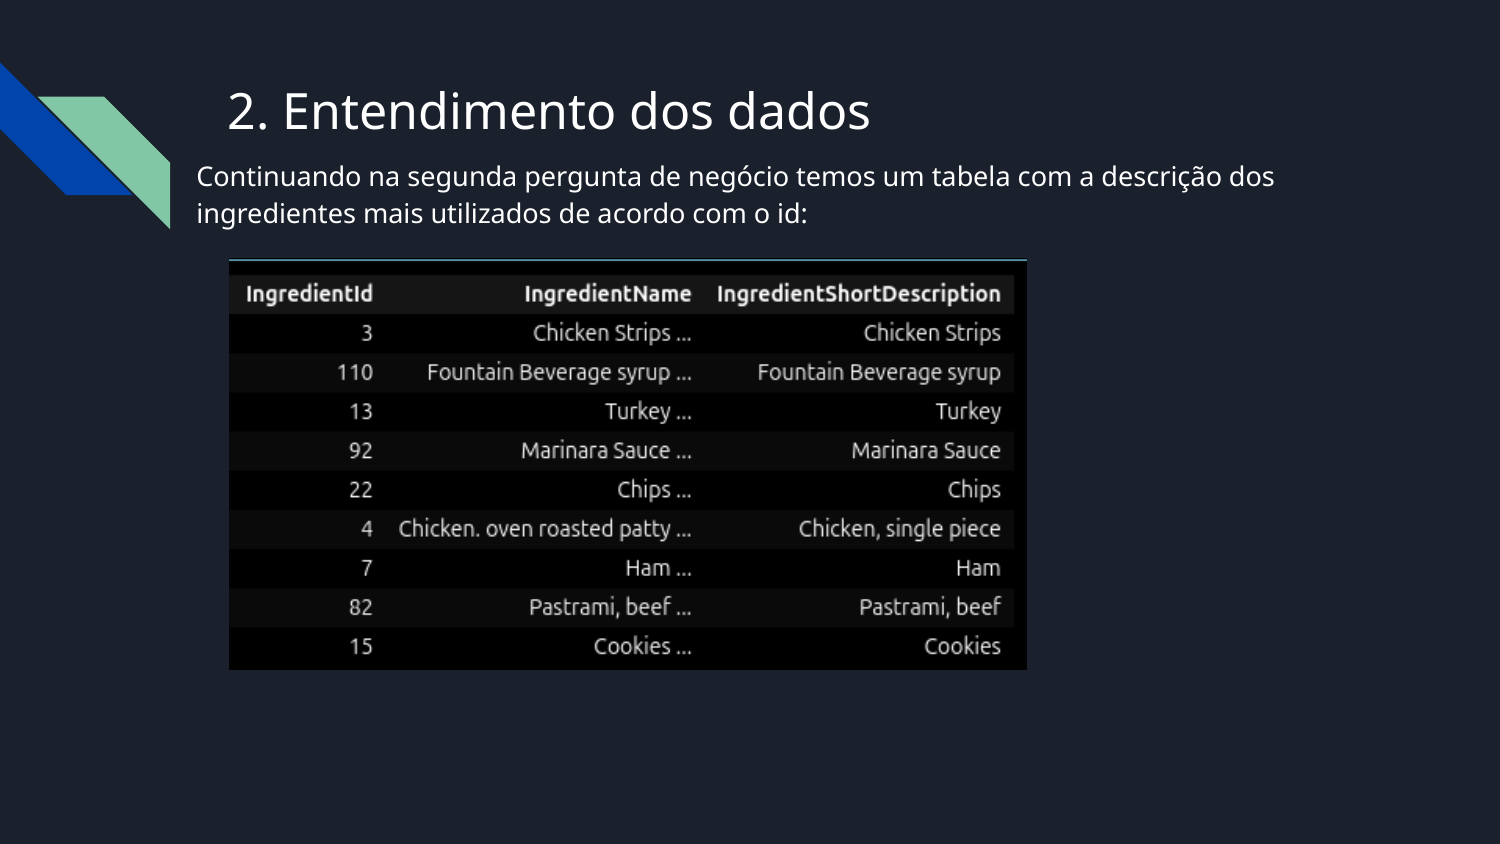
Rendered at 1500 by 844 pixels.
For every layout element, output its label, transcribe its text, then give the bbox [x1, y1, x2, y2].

title 2. Entendimento dos dados [212, 64, 1368, 215]
picture [229, 258, 1027, 670]
list Continuando na segunda pergunta de negócio temos um tabela com a descrição dos ingredientes mais utilizados de acordo com o id: [181, 139, 1337, 617]
